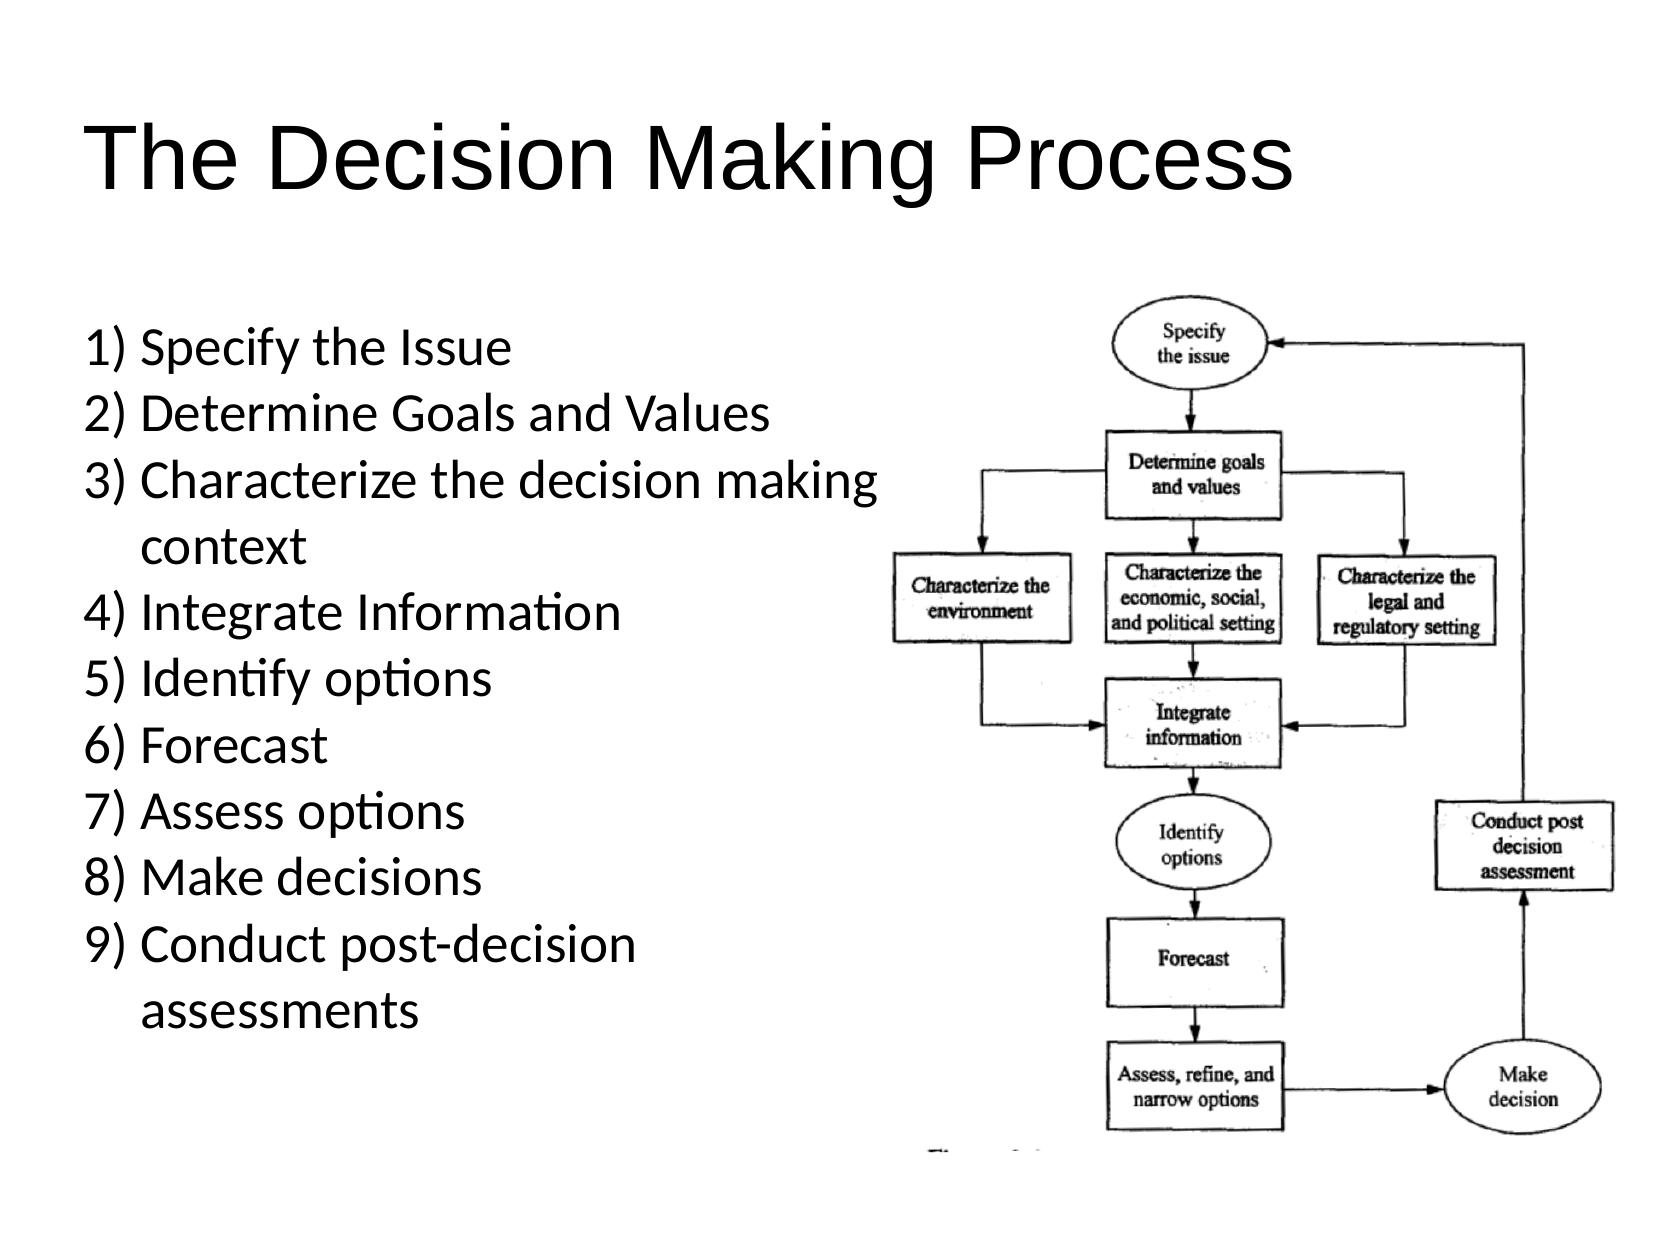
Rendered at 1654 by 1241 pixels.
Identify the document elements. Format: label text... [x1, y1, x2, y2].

title The Decision Making Process [82, 49, 1571, 257]
text_box Specify the Issue Determine Goals and Values Characterize the decision making context Integrate Information Identify options Forecast Assess options Make decisions Conduct post-decision assessments [68, 303, 896, 1047]
picture [832, 255, 1642, 1153]
